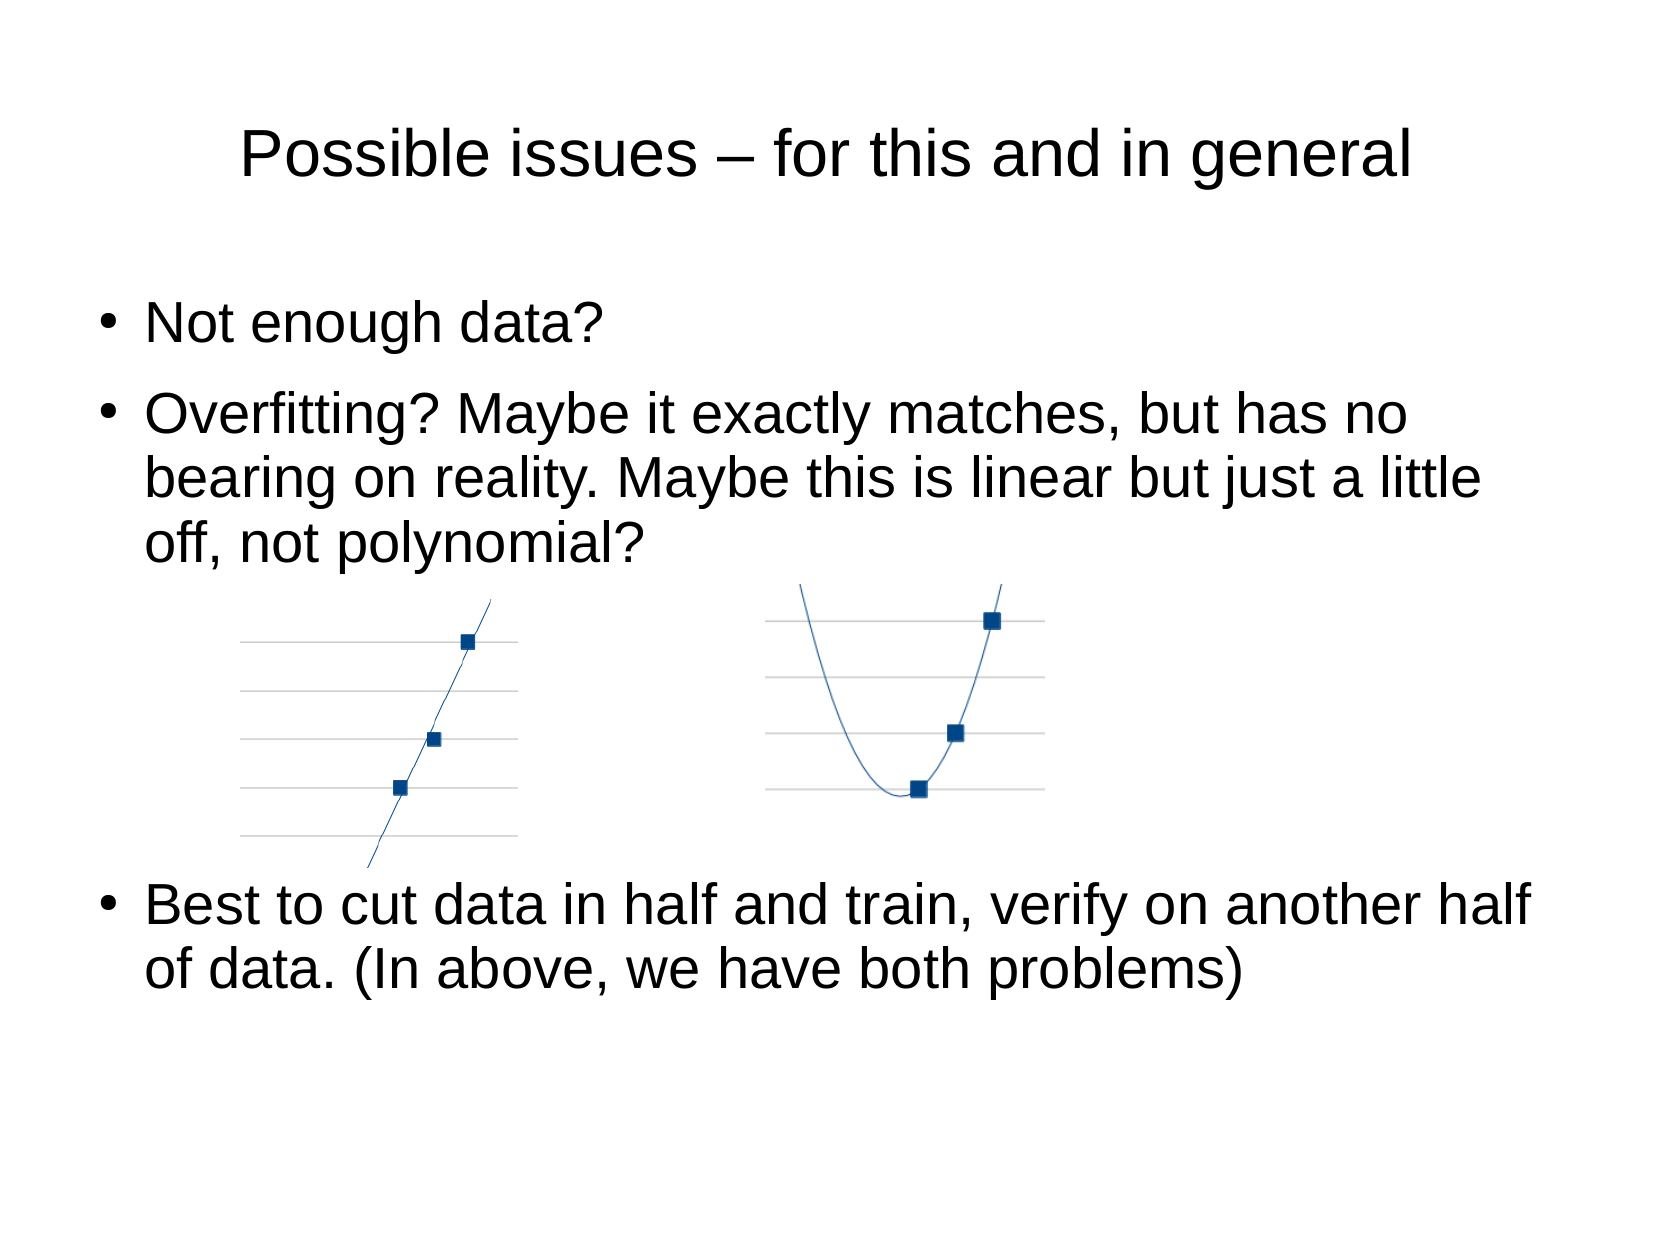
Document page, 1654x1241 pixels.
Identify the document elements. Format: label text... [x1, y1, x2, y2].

list Not enough data? Overfitting? Maybe it exactly matches, but has no bearing on reality. Maybe this is linear but just a little off, not polynomial? Best to cut data in half and train, verify on another half of data. (In above, we have both problems) [82, 290, 1571, 1010]
picture [765, 584, 1045, 841]
picture [240, 599, 518, 868]
title Possible issues – for this and in general [82, 49, 1571, 257]
